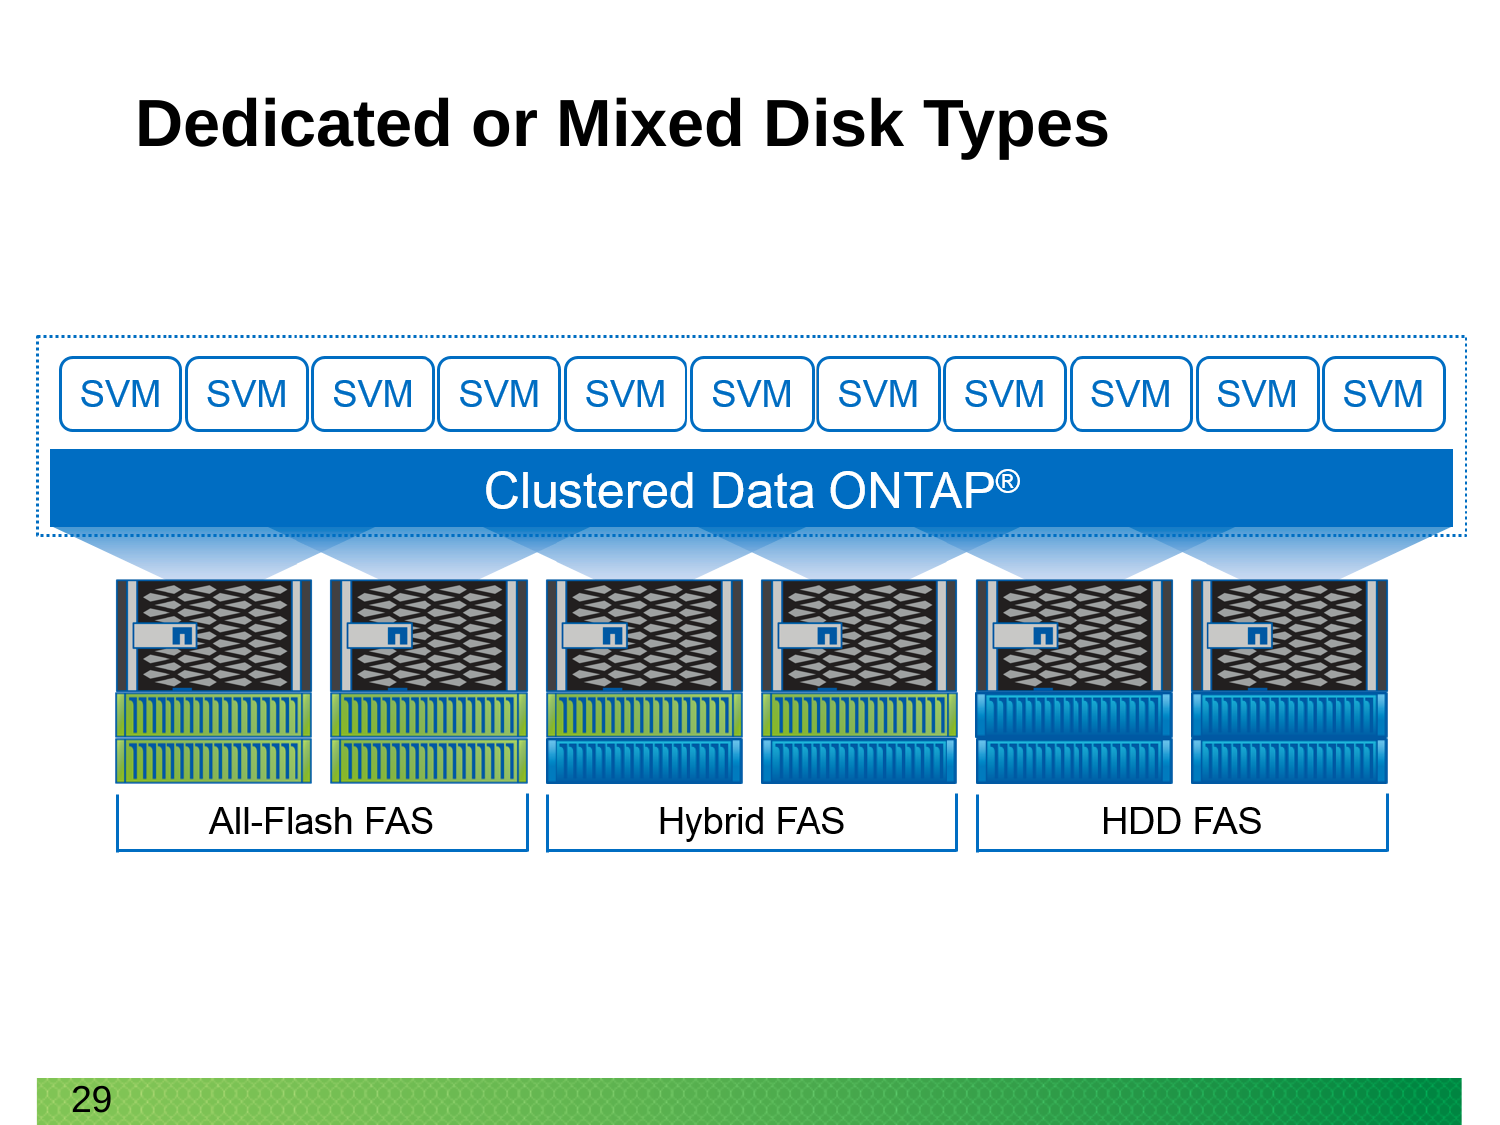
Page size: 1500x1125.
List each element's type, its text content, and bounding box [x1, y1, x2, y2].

title Dedicated or Mixed Disk Types [135, 41, 1372, 204]
picture [36, 335, 1467, 865]
picture [36, 1078, 1462, 1125]
